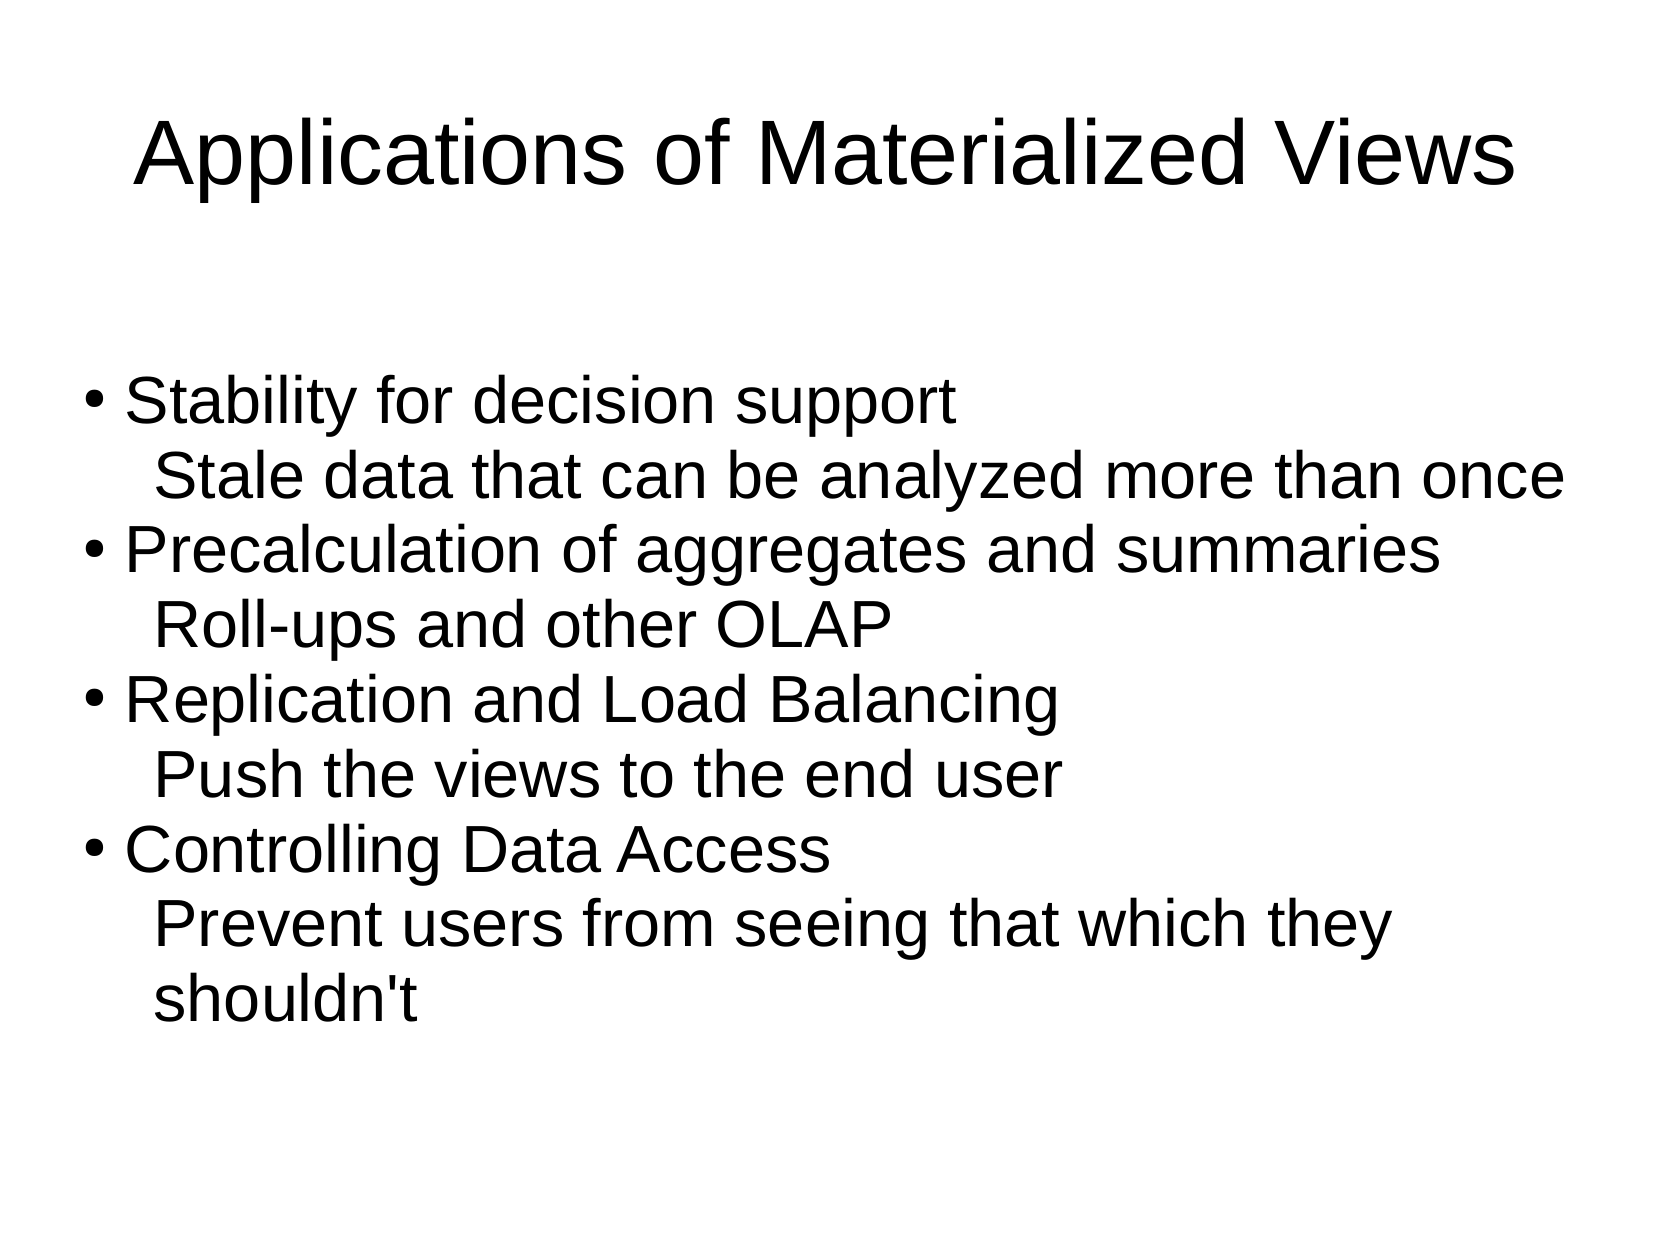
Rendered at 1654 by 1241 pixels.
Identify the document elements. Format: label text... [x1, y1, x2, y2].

subtitle Stability for decision support Stale data that can be analyzed more than once Precalculation of aggregates and summaries Roll-ups and other OLAP Replication and Load Balancing Push the views to the end user Controlling Data Access Prevent users from seeing that which they shouldn't [82, 297, 1571, 1102]
title Applications of Materialized Views [82, 56, 1571, 250]
